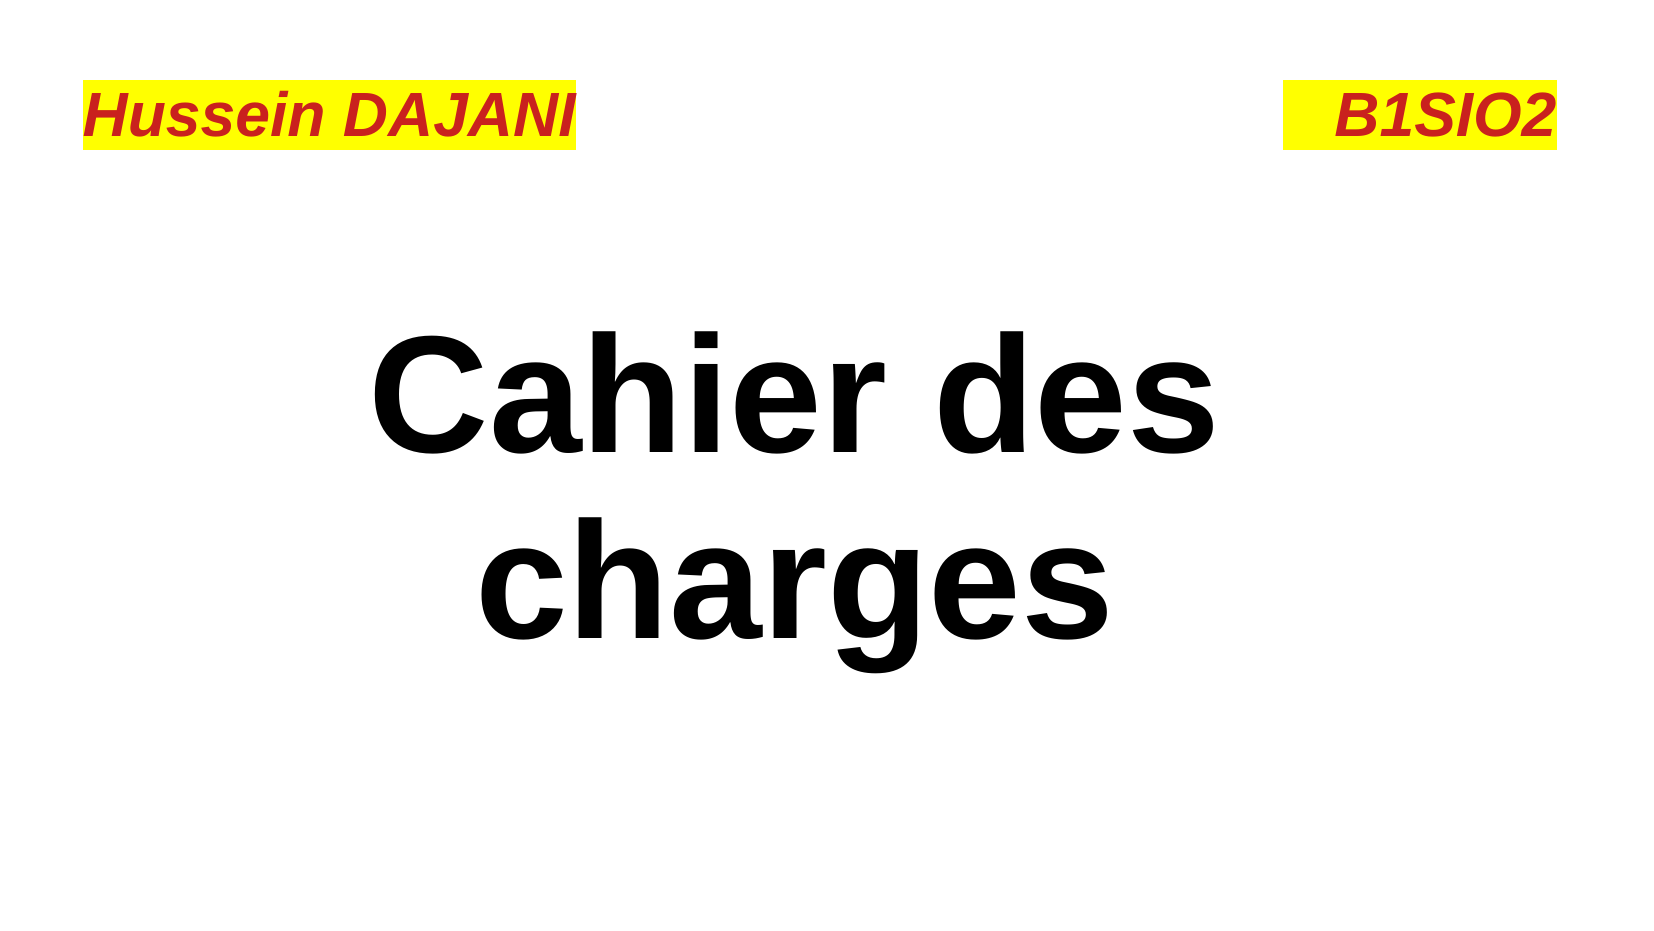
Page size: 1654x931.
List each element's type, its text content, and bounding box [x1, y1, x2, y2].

title Hussein DAJANI B1SIO2 [82, 37, 1571, 193]
subtitle Cahier des charges [45, 217, 1546, 758]
